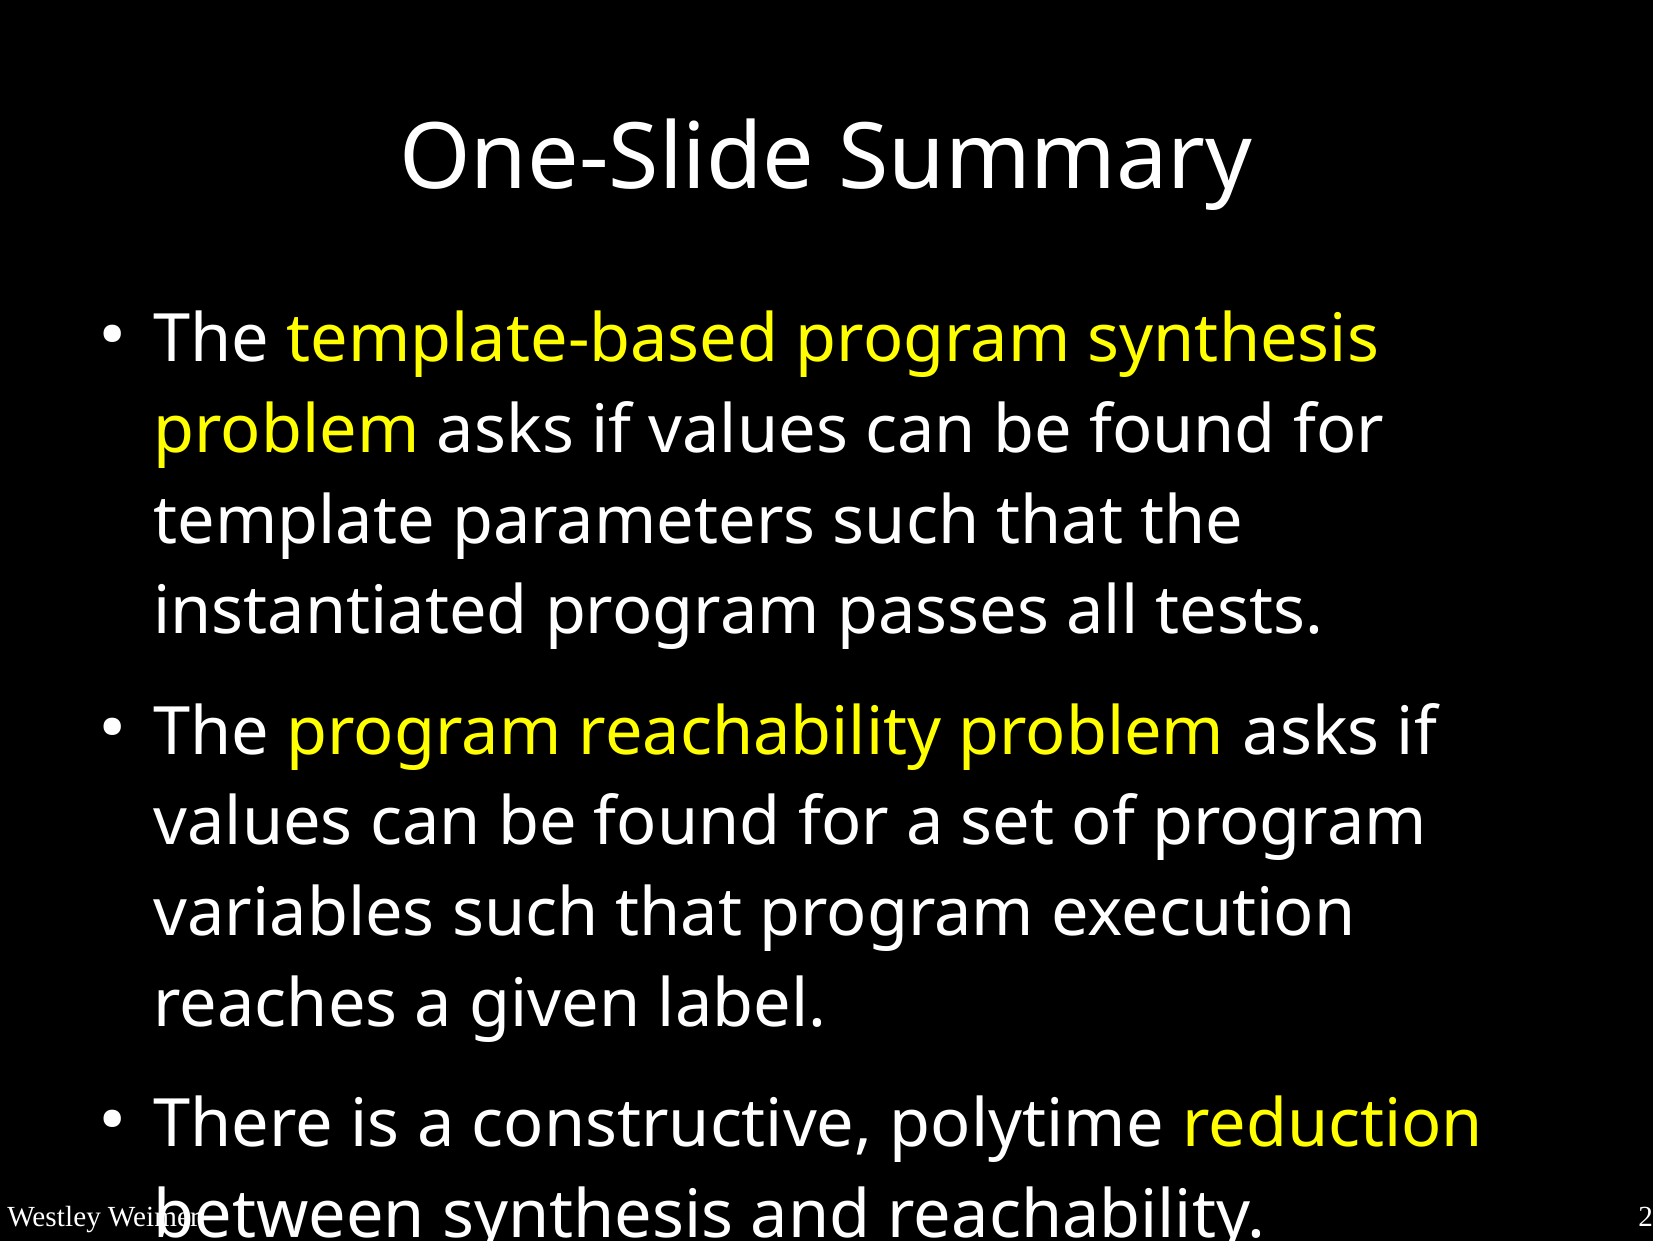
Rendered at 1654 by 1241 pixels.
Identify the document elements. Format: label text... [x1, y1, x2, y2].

title One-Slide Summary [82, 49, 1571, 257]
list The template-based program synthesis problem asks if values can be found for template parameters such that the instantiated program passes all tests. The program reachability problem asks if values can be found for a set of program variables such that program execution reaches a given label. There is a constructive, polytime reduction between synthesis and reachability. [82, 290, 1571, 1125]
